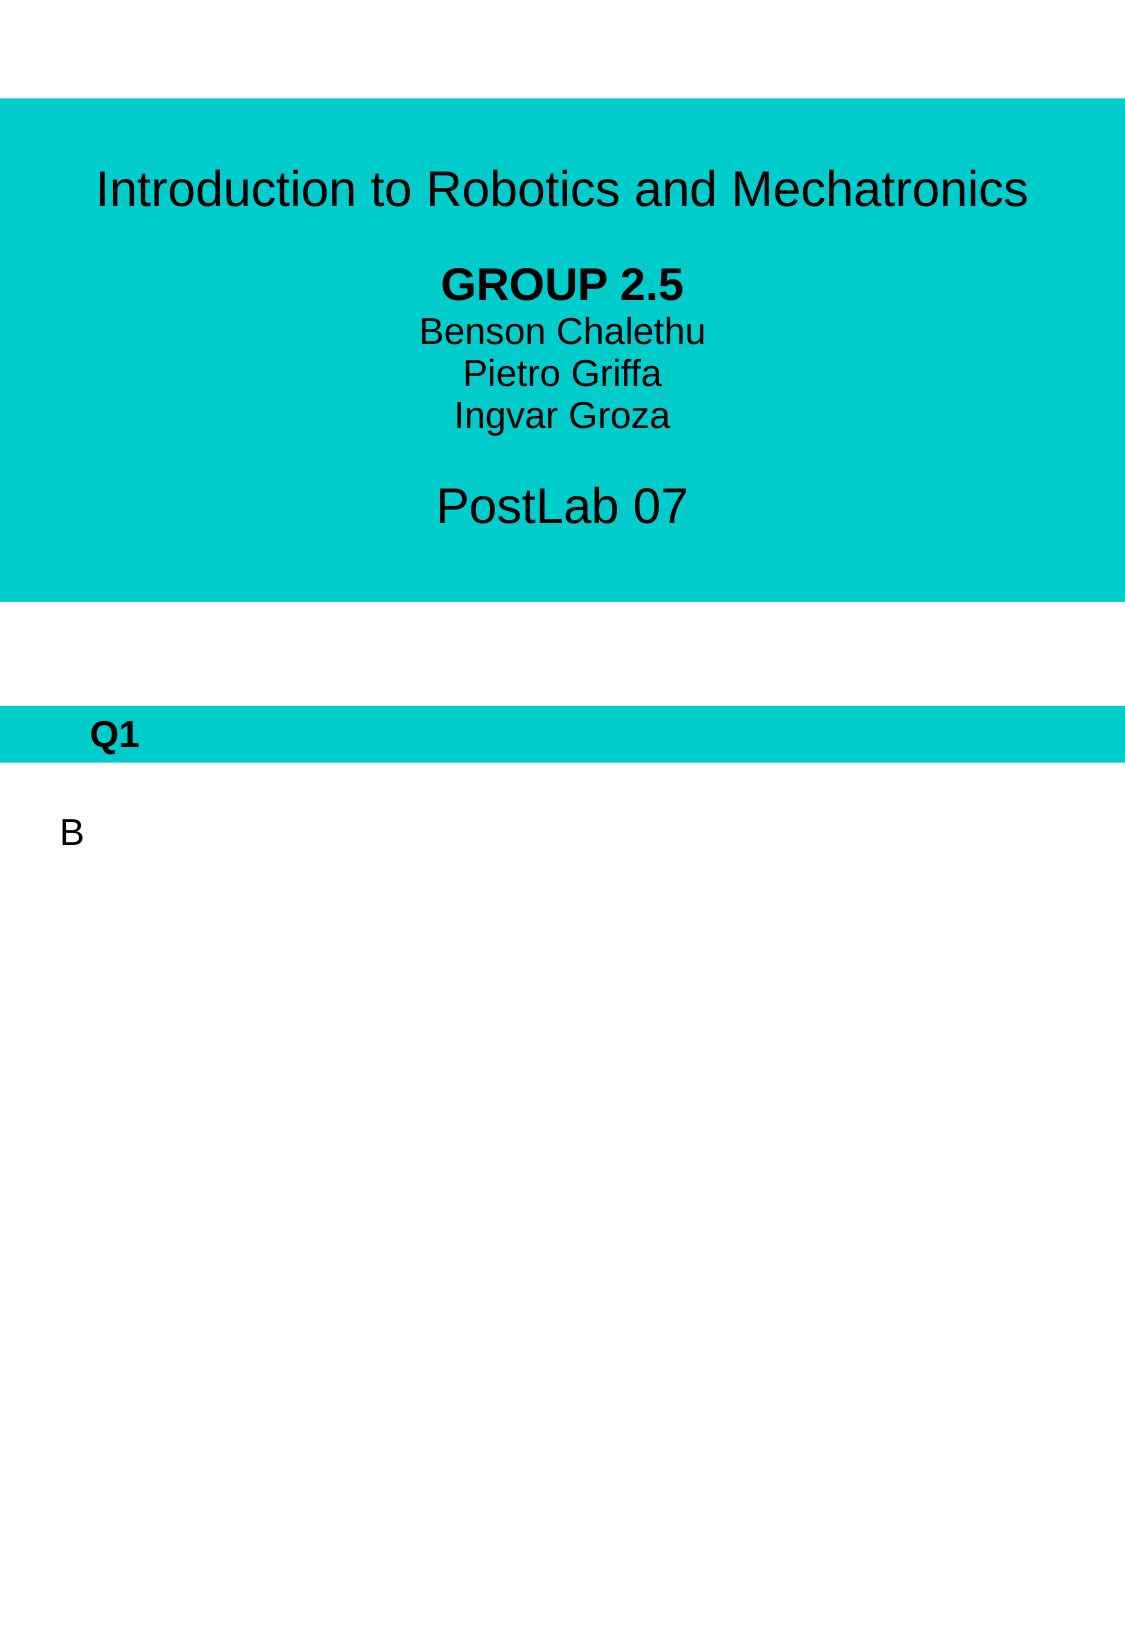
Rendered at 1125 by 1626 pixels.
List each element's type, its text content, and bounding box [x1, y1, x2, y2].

text_box B [44, 804, 1066, 863]
text_box Q1 [0, 705, 1125, 763]
text_box Introduction to Robotics and Mechatronics GROUP 2.5 Benson Chalethu Pietro Griffa Ingvar Groza PostLab 07 [0, 98, 1125, 602]
